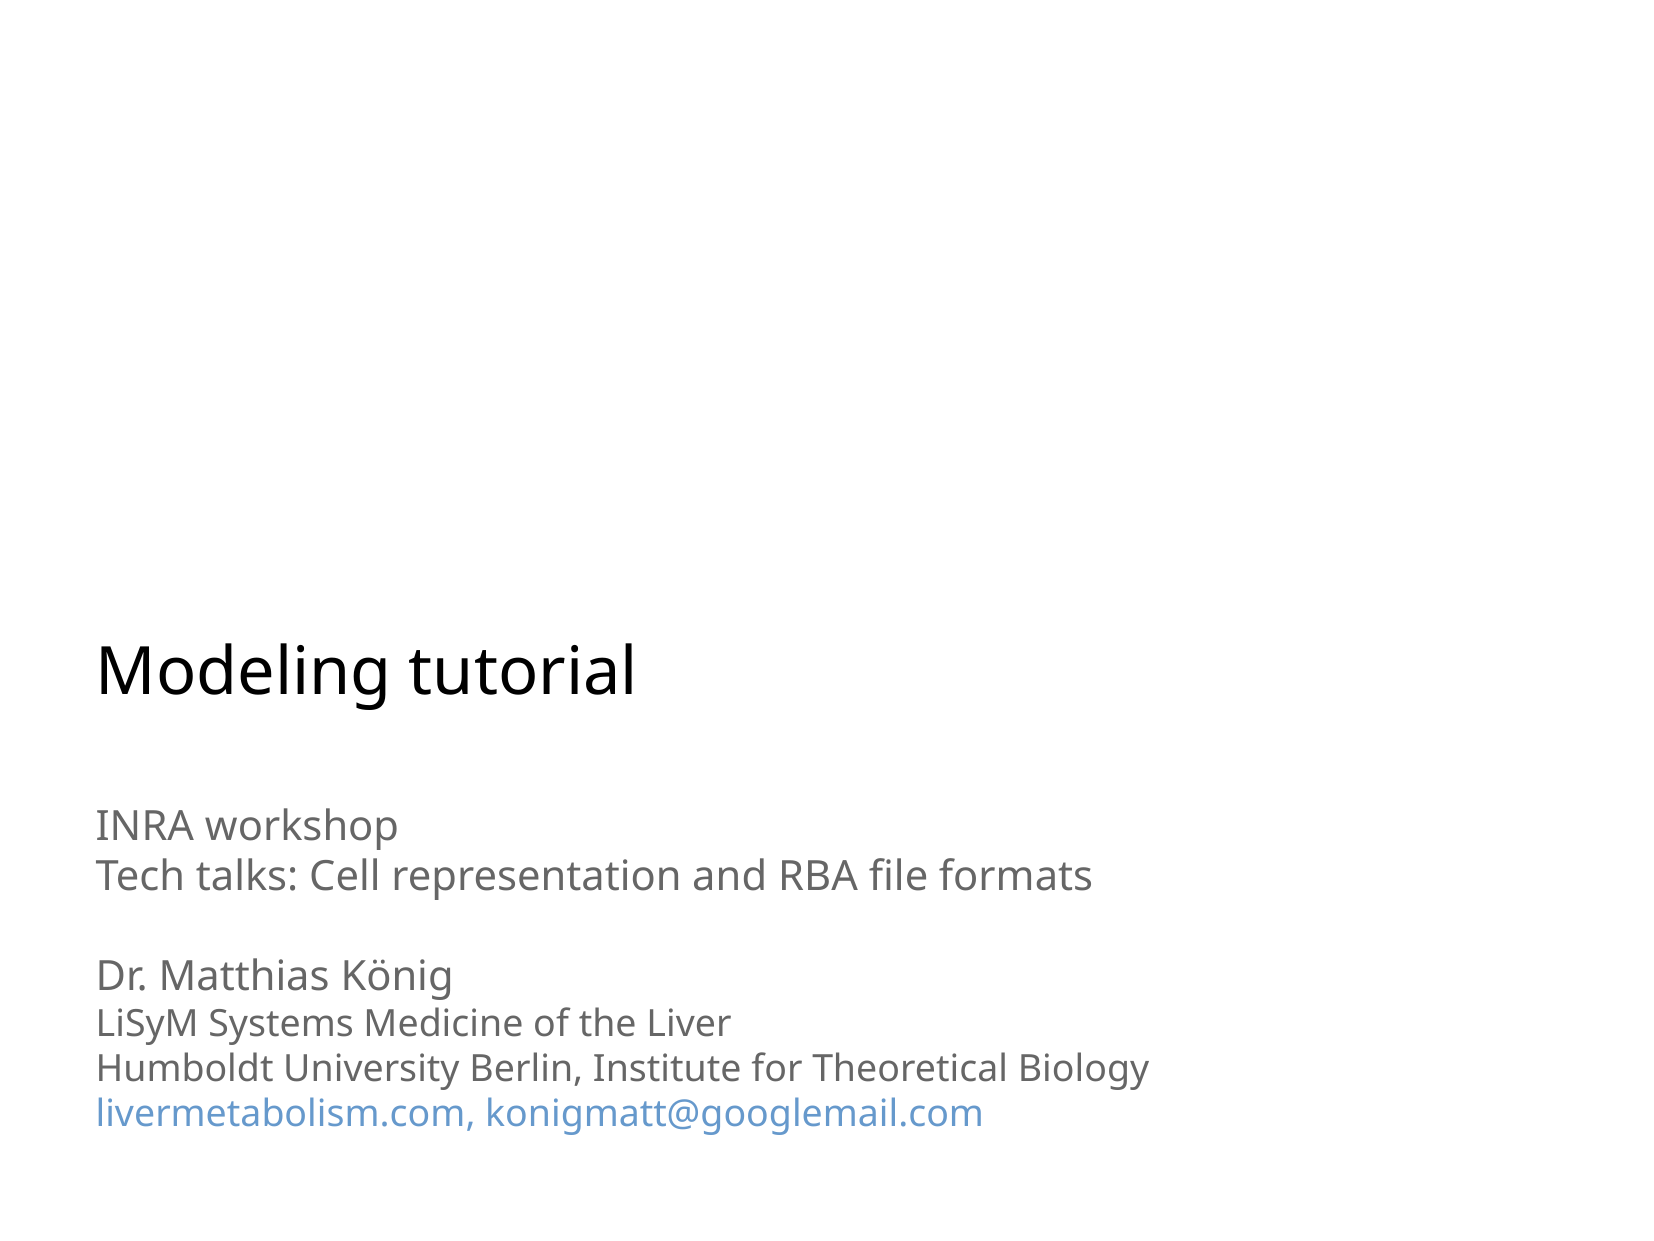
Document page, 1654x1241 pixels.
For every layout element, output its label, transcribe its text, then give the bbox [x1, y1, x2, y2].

text_box Modeling tutorial [80, 620, 1573, 966]
text_box INRA workshop Tech talks: Cell representation and RBA file formats Dr. Matthias König LiSyM Systems Medicine of the Liver Humboldt University Berlin, Institute for Theoretical Biology livermetabolism.com, konigmatt@googlemail.com [80, 791, 1542, 1137]
